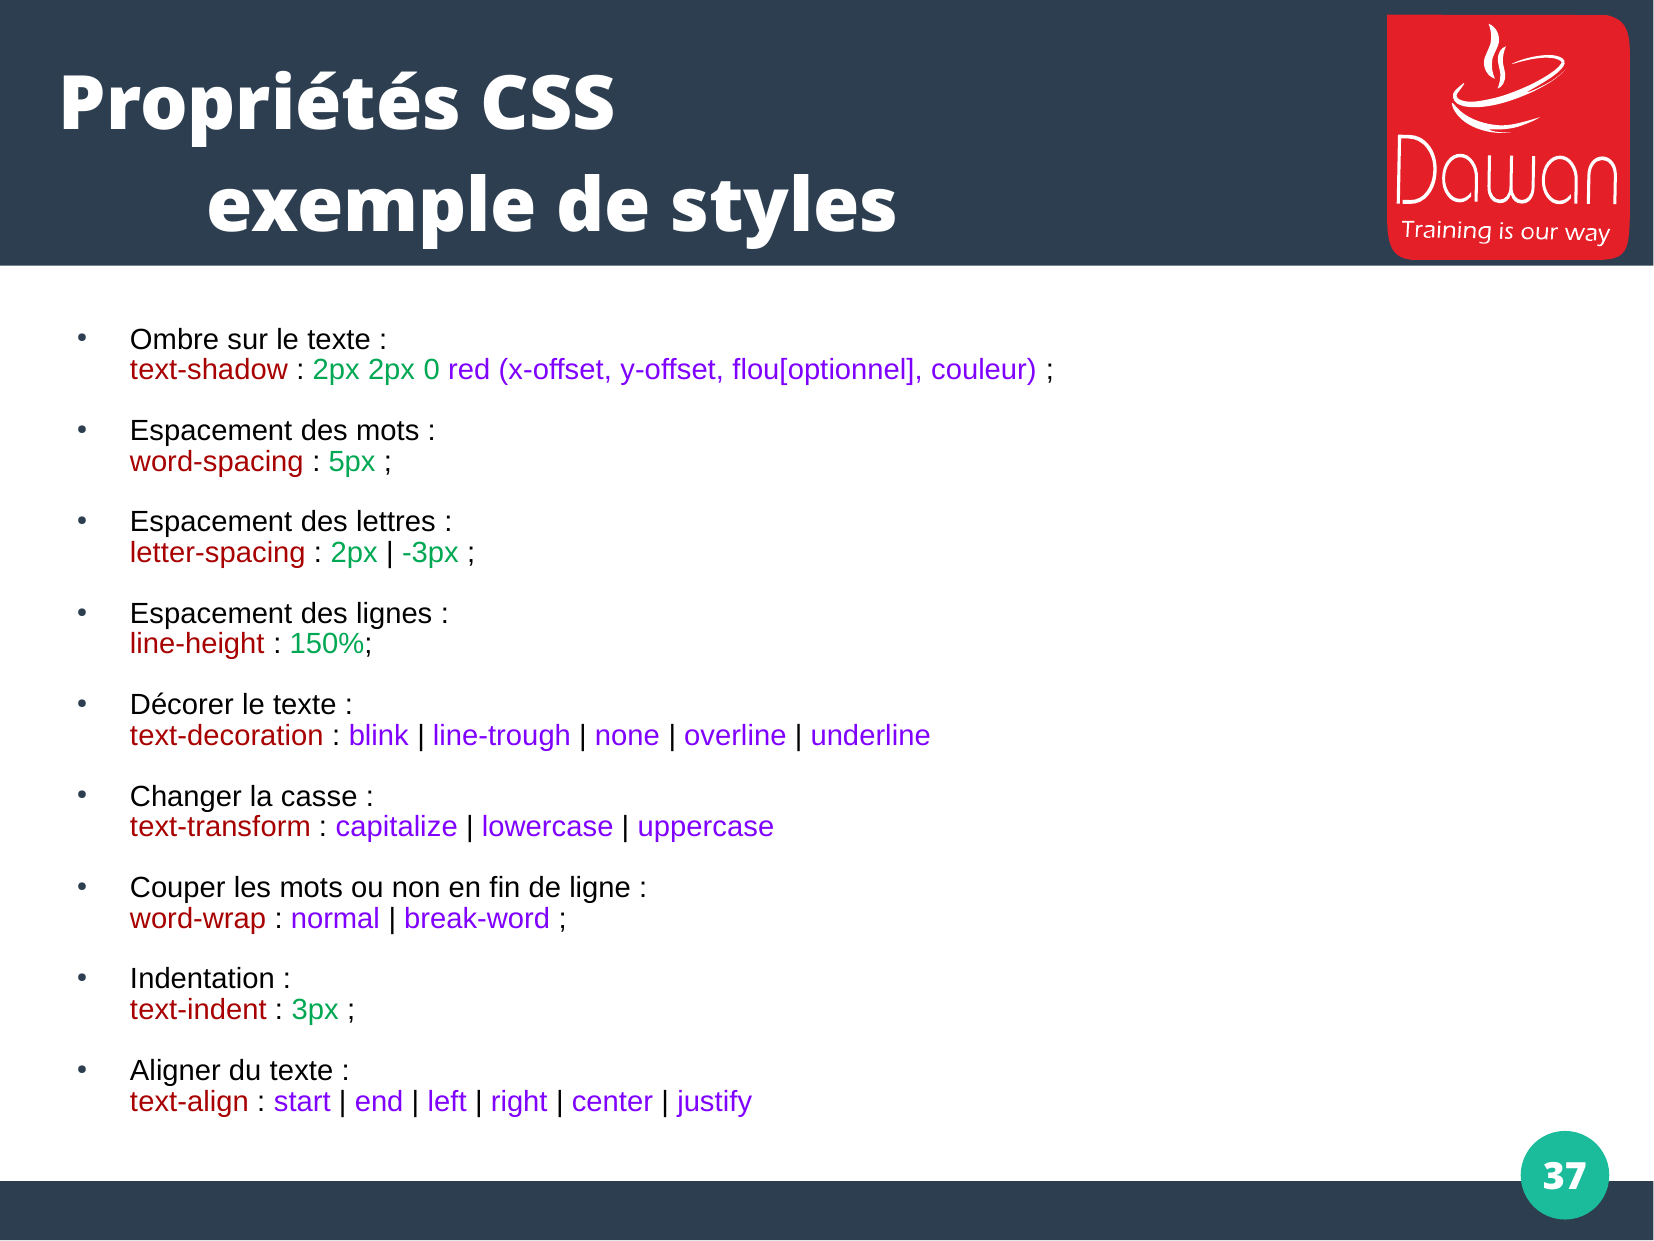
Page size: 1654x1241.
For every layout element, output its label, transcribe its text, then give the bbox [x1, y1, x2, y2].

title Propriétés CSS exemple de styles [59, 49, 1387, 207]
picture [1387, 14, 1630, 260]
list Ombre sur le texte : text-shadow : 2px 2px 0 red (x-offset, y-offset, flou[optionnel], couleur) ; Espacement des mots : word-spacing : 5px ; Espacement des lettres : letter-spacing : 2px | -3px ; Espacement des lignes : line-height : 150%; Décorer le texte : text-decoration : blink | line-trough | none | overline | underline Changer la casse : text-transform : capitalize | lowercase | uppercase Couper les mots ou non en fin de ligne : word-wrap : normal | break-word ; Indentation : text-indent : 3px ; Aligner du texte : text-align : start | end | left | right | center | justify [59, 324, 1595, 1152]
